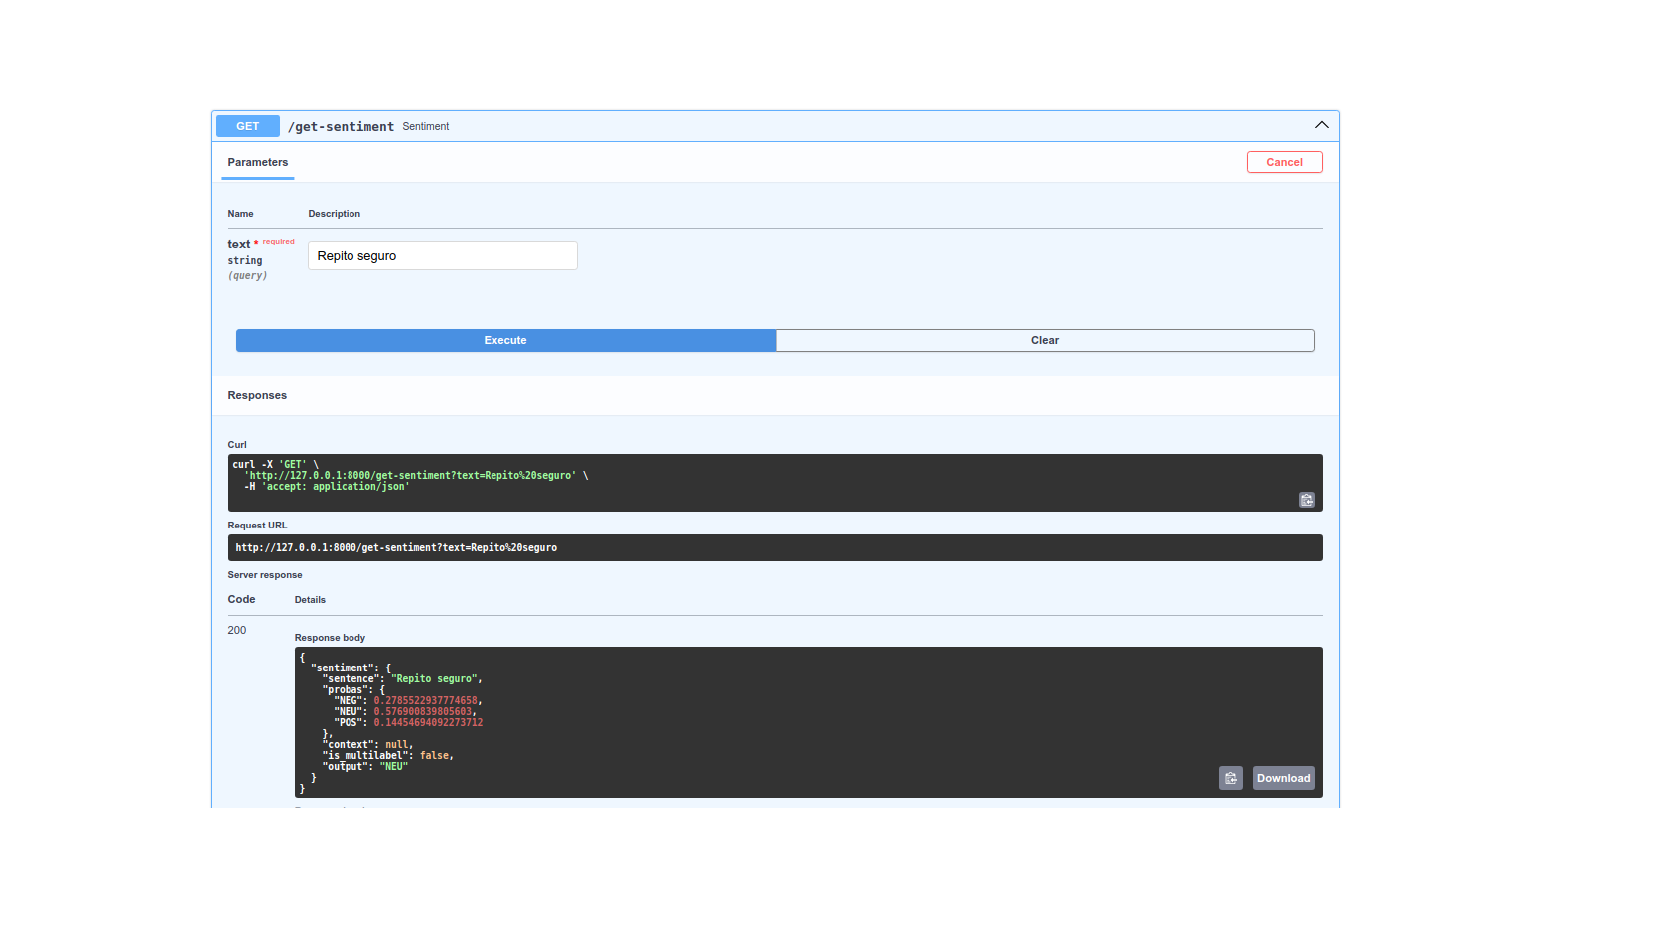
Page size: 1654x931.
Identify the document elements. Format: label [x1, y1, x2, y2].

picture [209, 106, 1345, 808]
